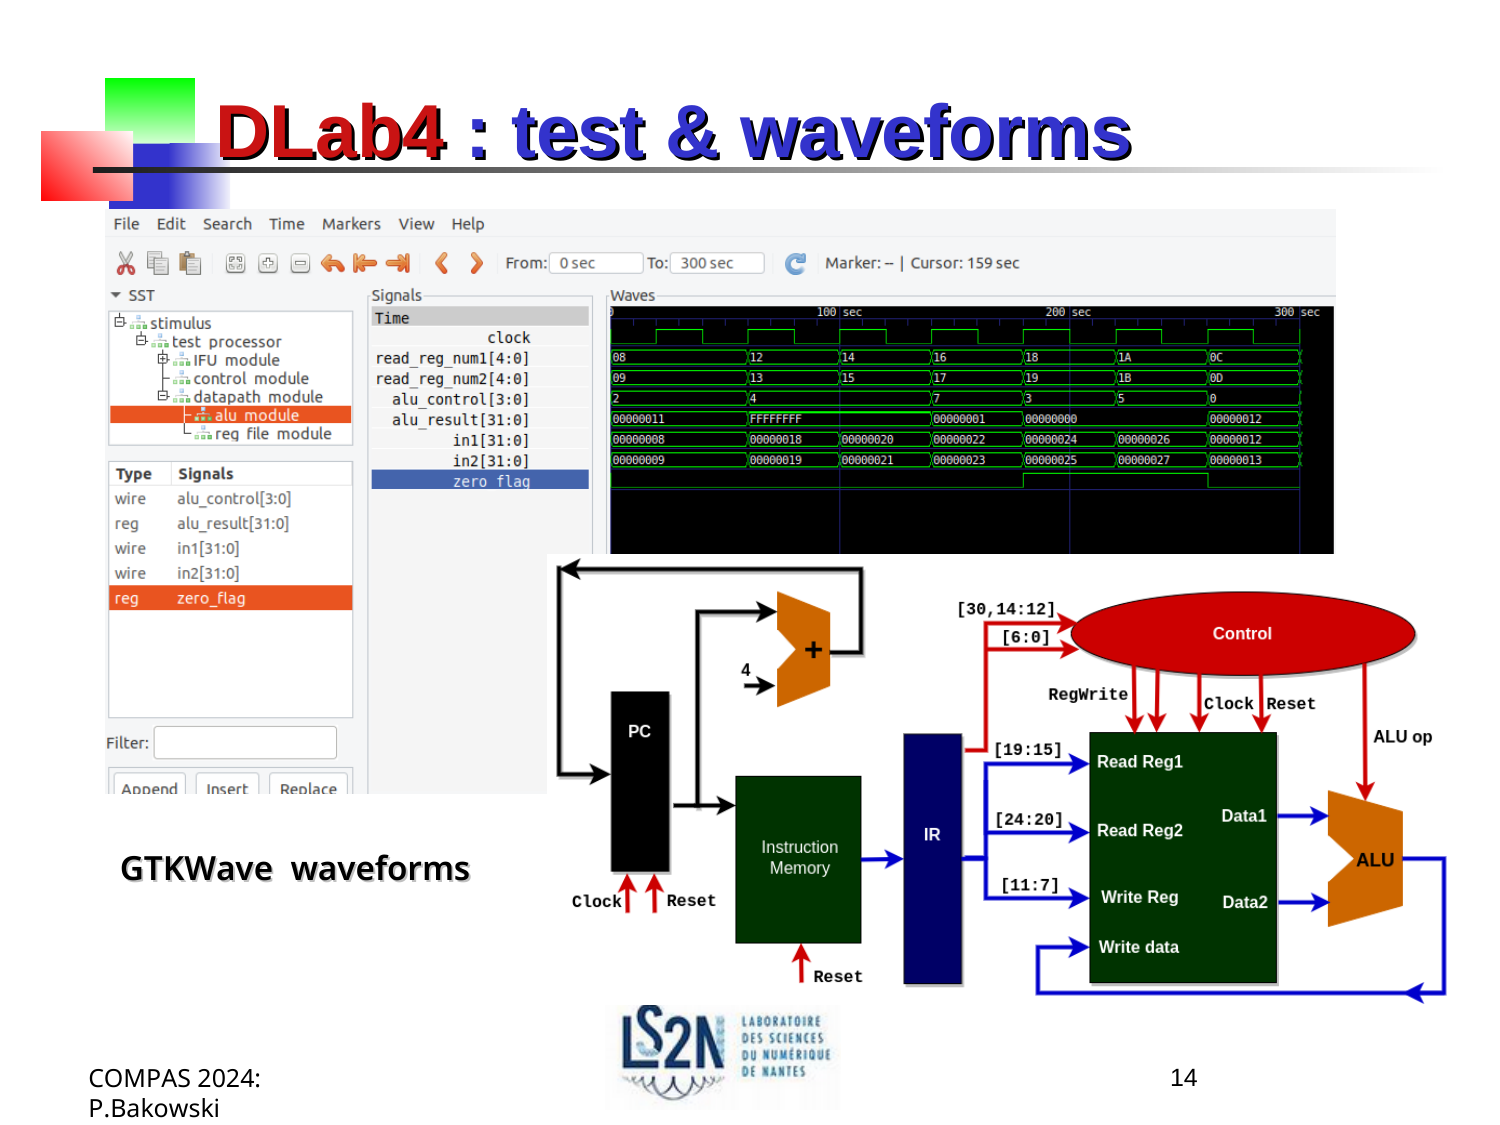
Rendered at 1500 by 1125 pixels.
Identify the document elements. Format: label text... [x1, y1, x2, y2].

text_box GTKWave waveforms [105, 840, 496, 905]
title DLab4 : test & waveforms [200, 74, 1381, 180]
picture [105, 209, 1456, 1110]
